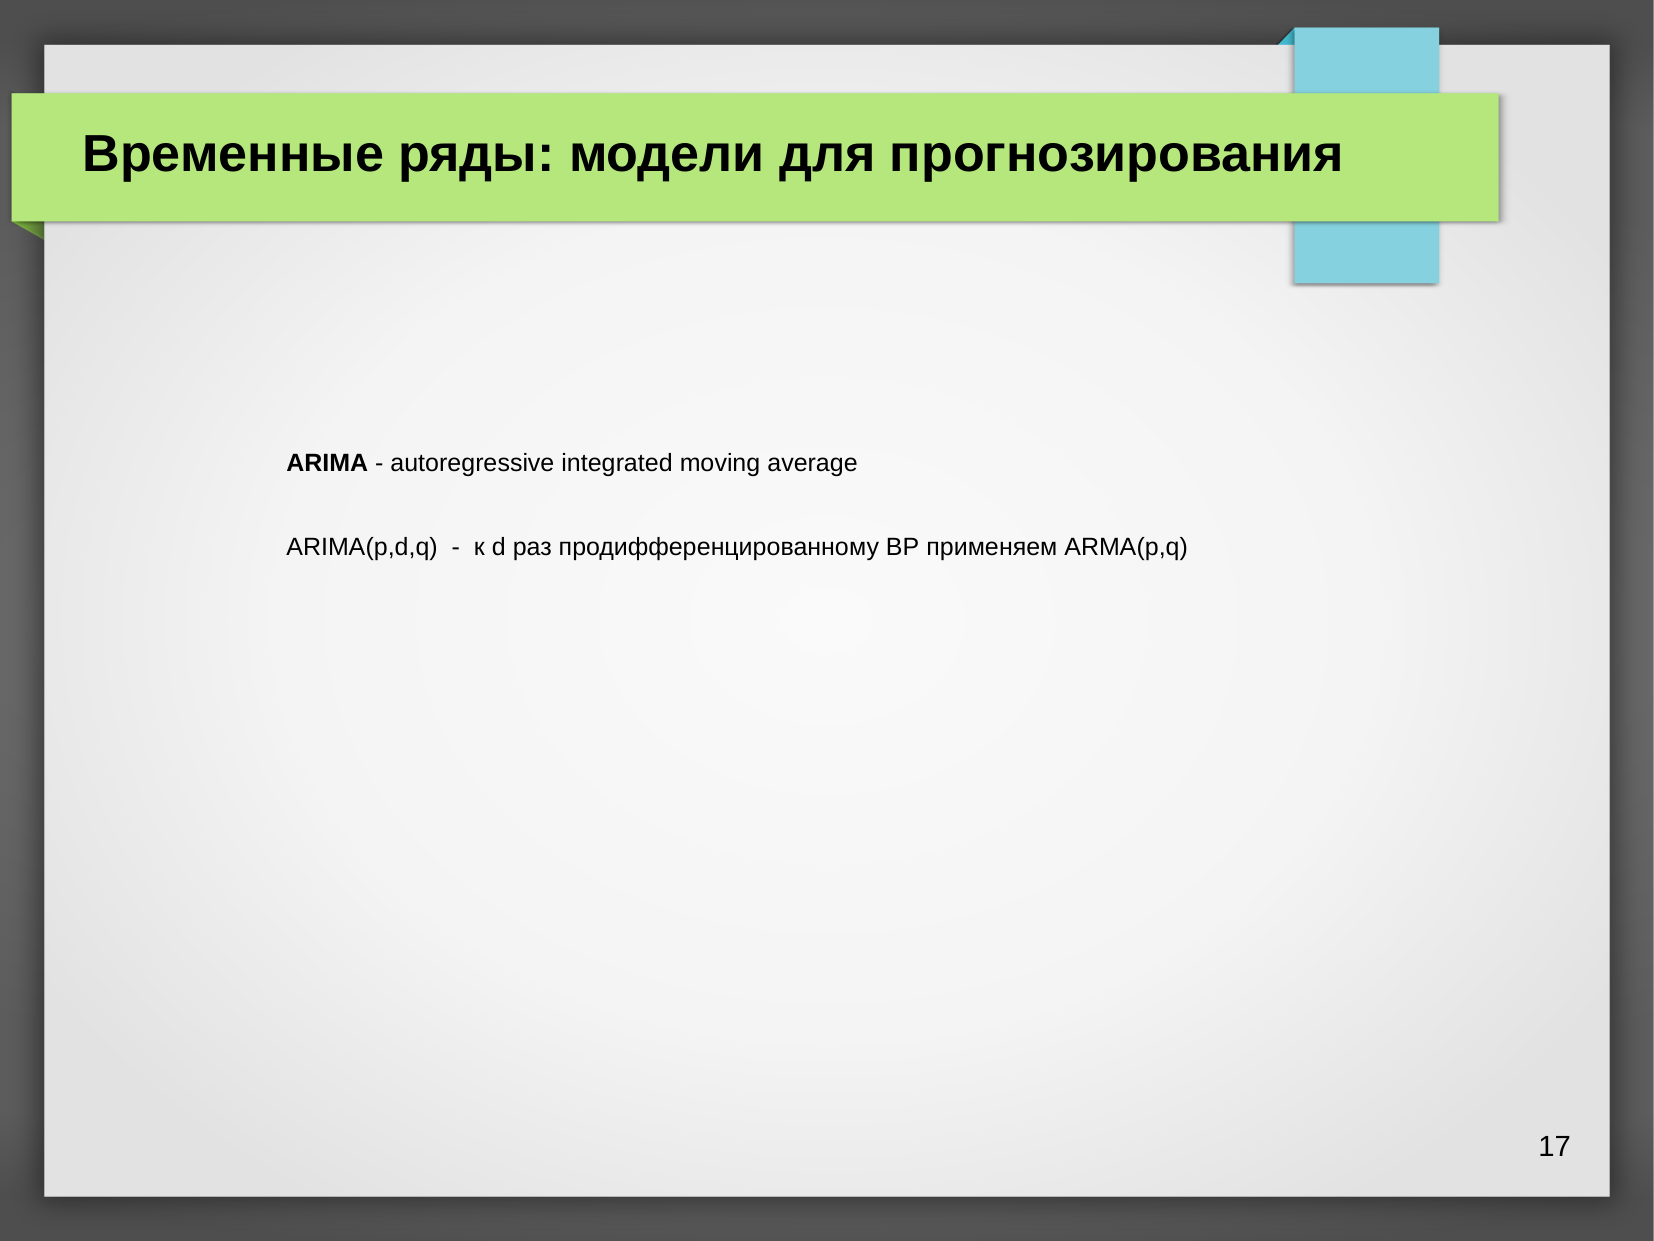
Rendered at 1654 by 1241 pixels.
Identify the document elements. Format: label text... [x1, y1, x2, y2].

title Временные ряды: модели для прогнозирования [82, 94, 1406, 213]
text_box ARIMA - autoregressive integrated moving average ARIMA(p,d,q) - к d раз продифференцированному ВР применяем ARMA(p,q) [271, 413, 1304, 597]
picture [0, 0, 1654, 1241]
